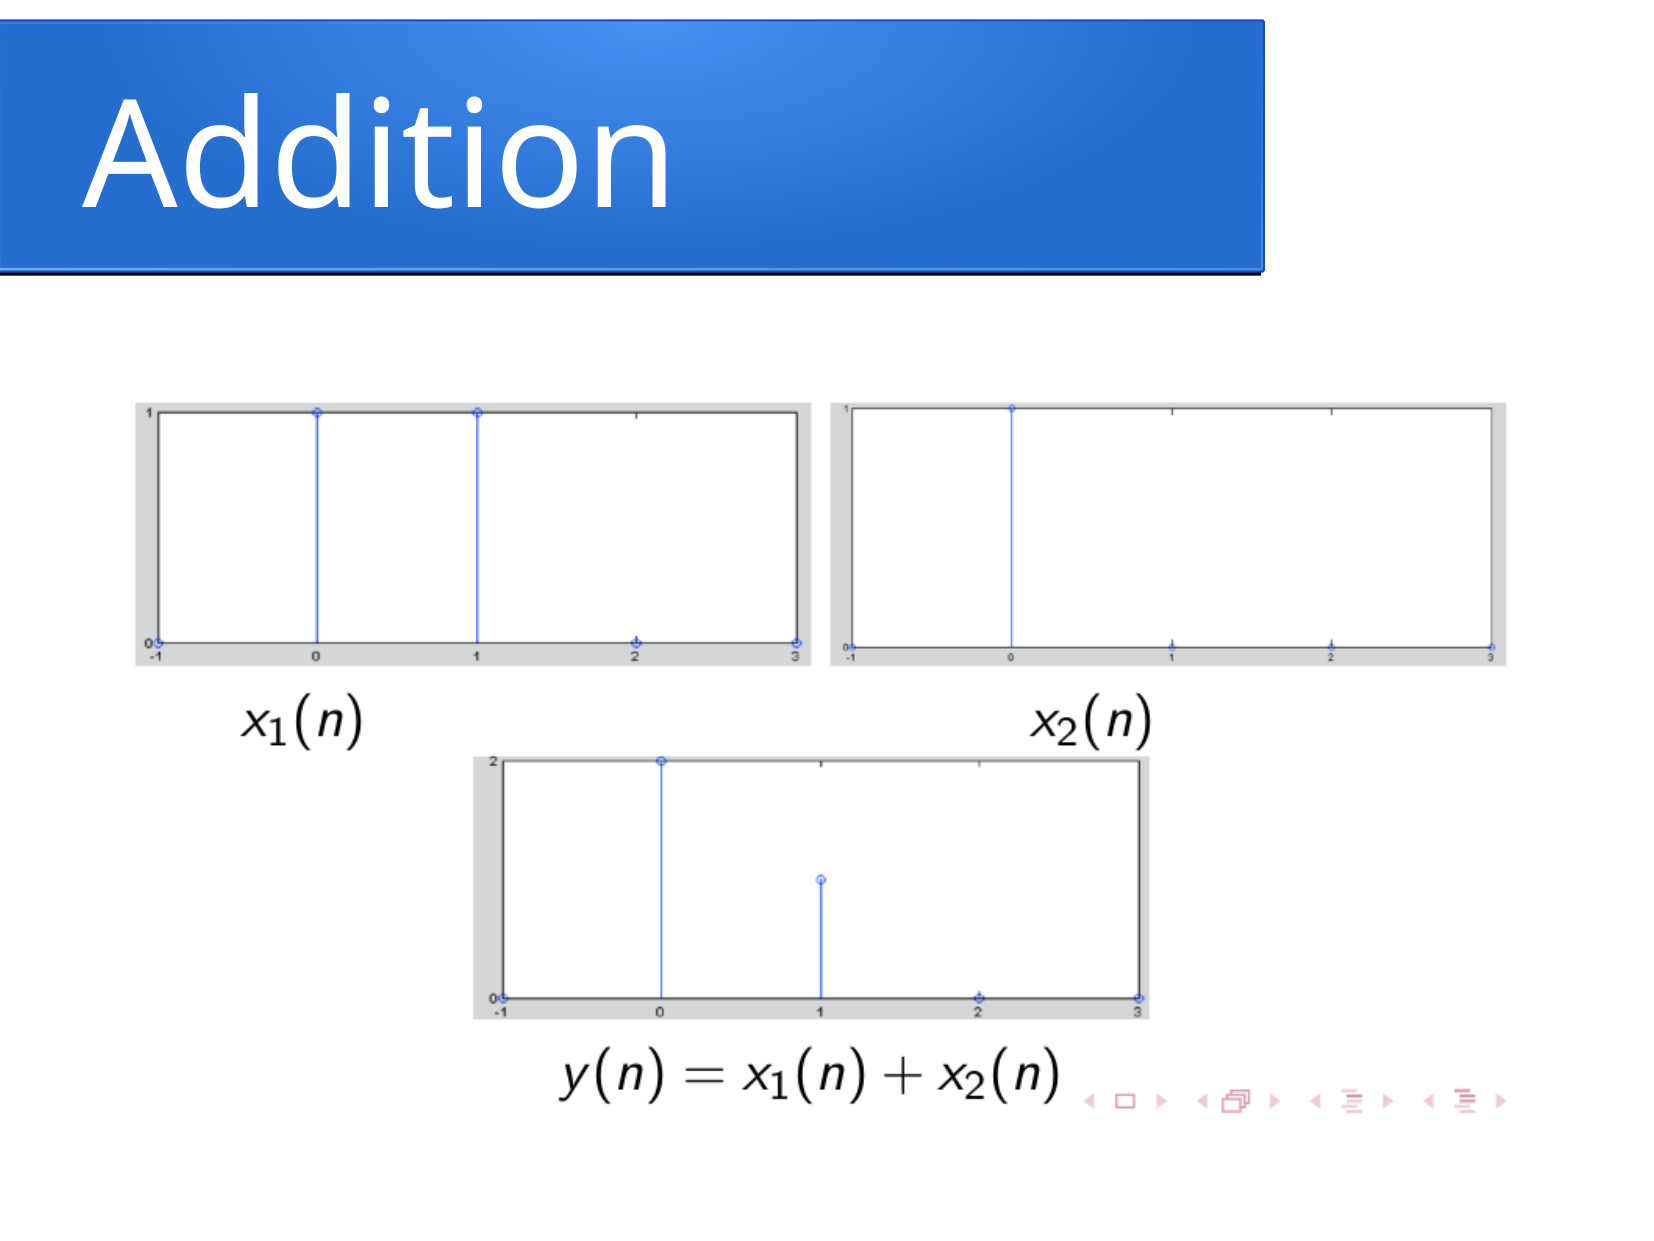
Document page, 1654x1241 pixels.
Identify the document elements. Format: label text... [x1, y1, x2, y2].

title Addition [82, 47, 1235, 252]
picture [106, 389, 1511, 1129]
